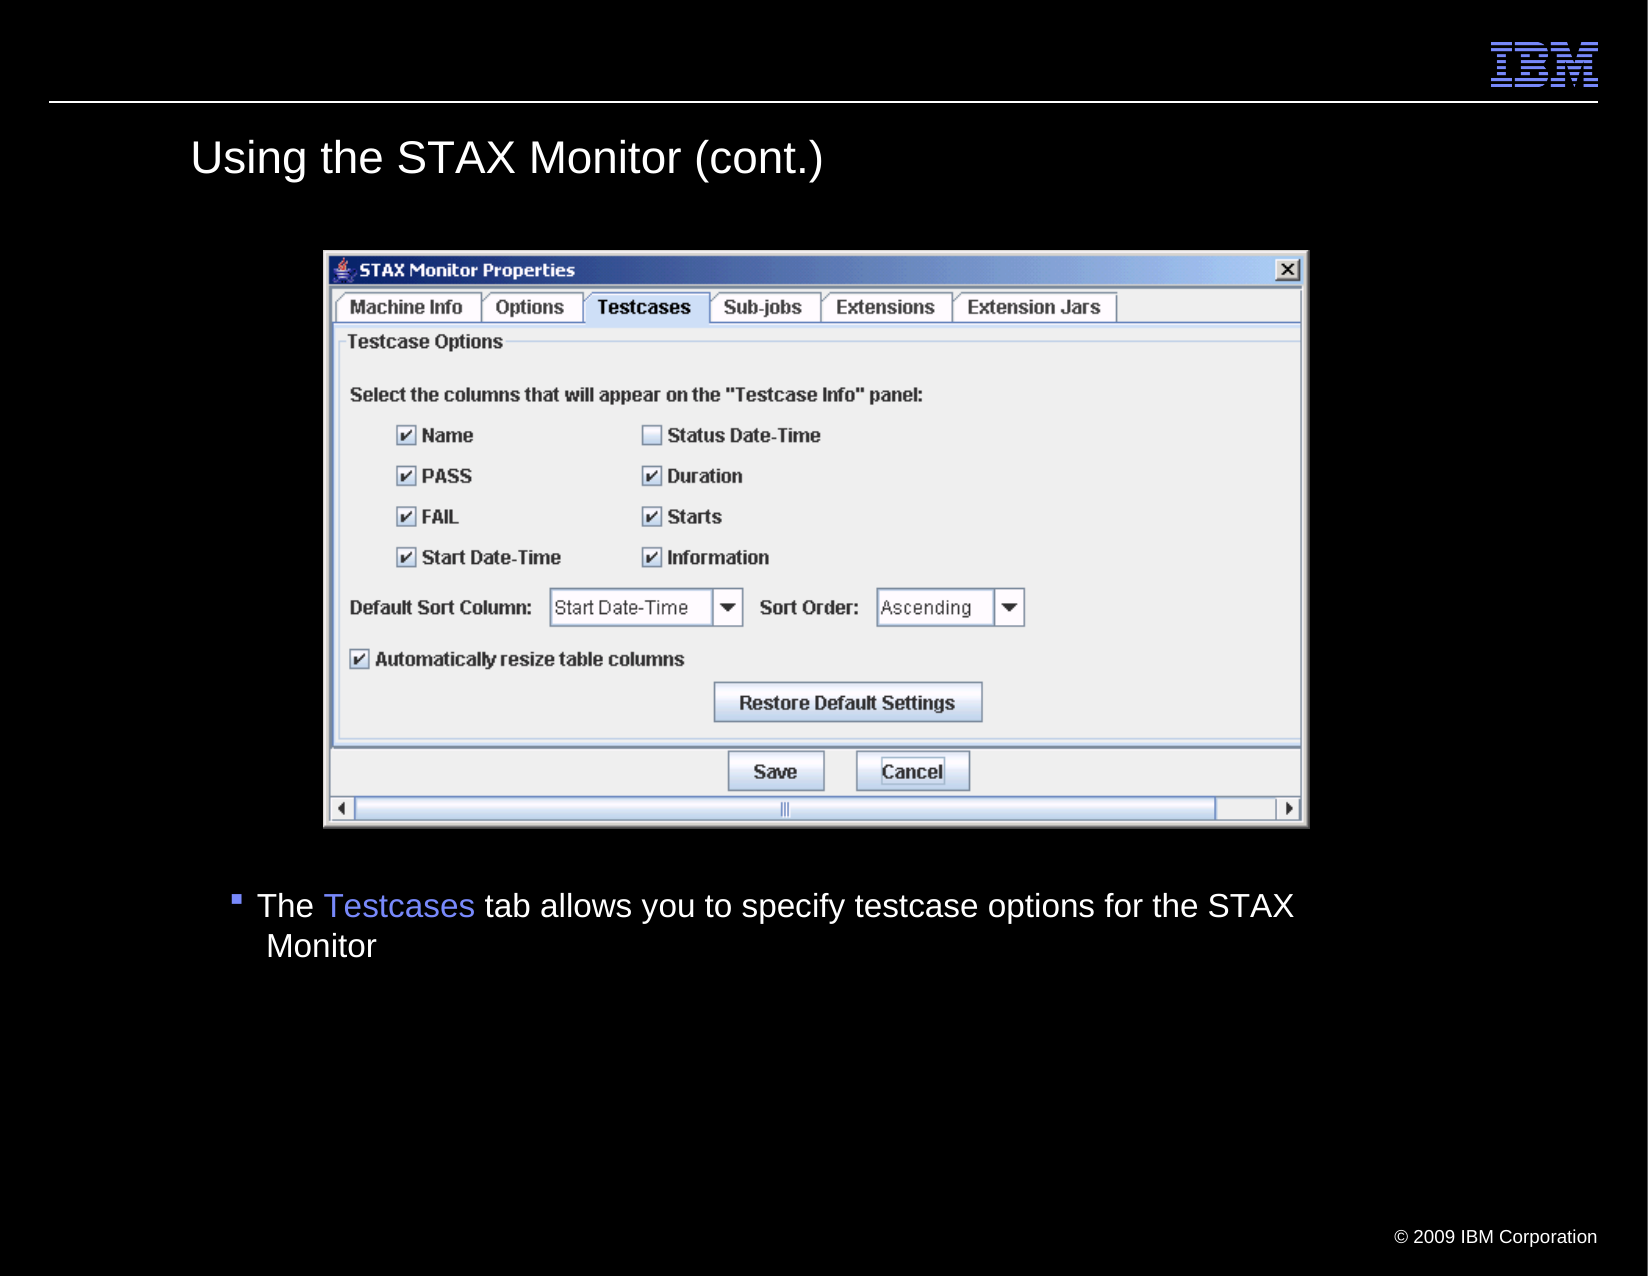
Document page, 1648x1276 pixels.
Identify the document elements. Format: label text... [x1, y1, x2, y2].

text_box The Testcases tab allows you to specify testcase options for the STAX Monitor [219, 219, 1570, 965]
picture [1491, 42, 1598, 87]
picture [323, 250, 1310, 829]
title Using the STAX Monitor (cont.) [173, 125, 1648, 219]
